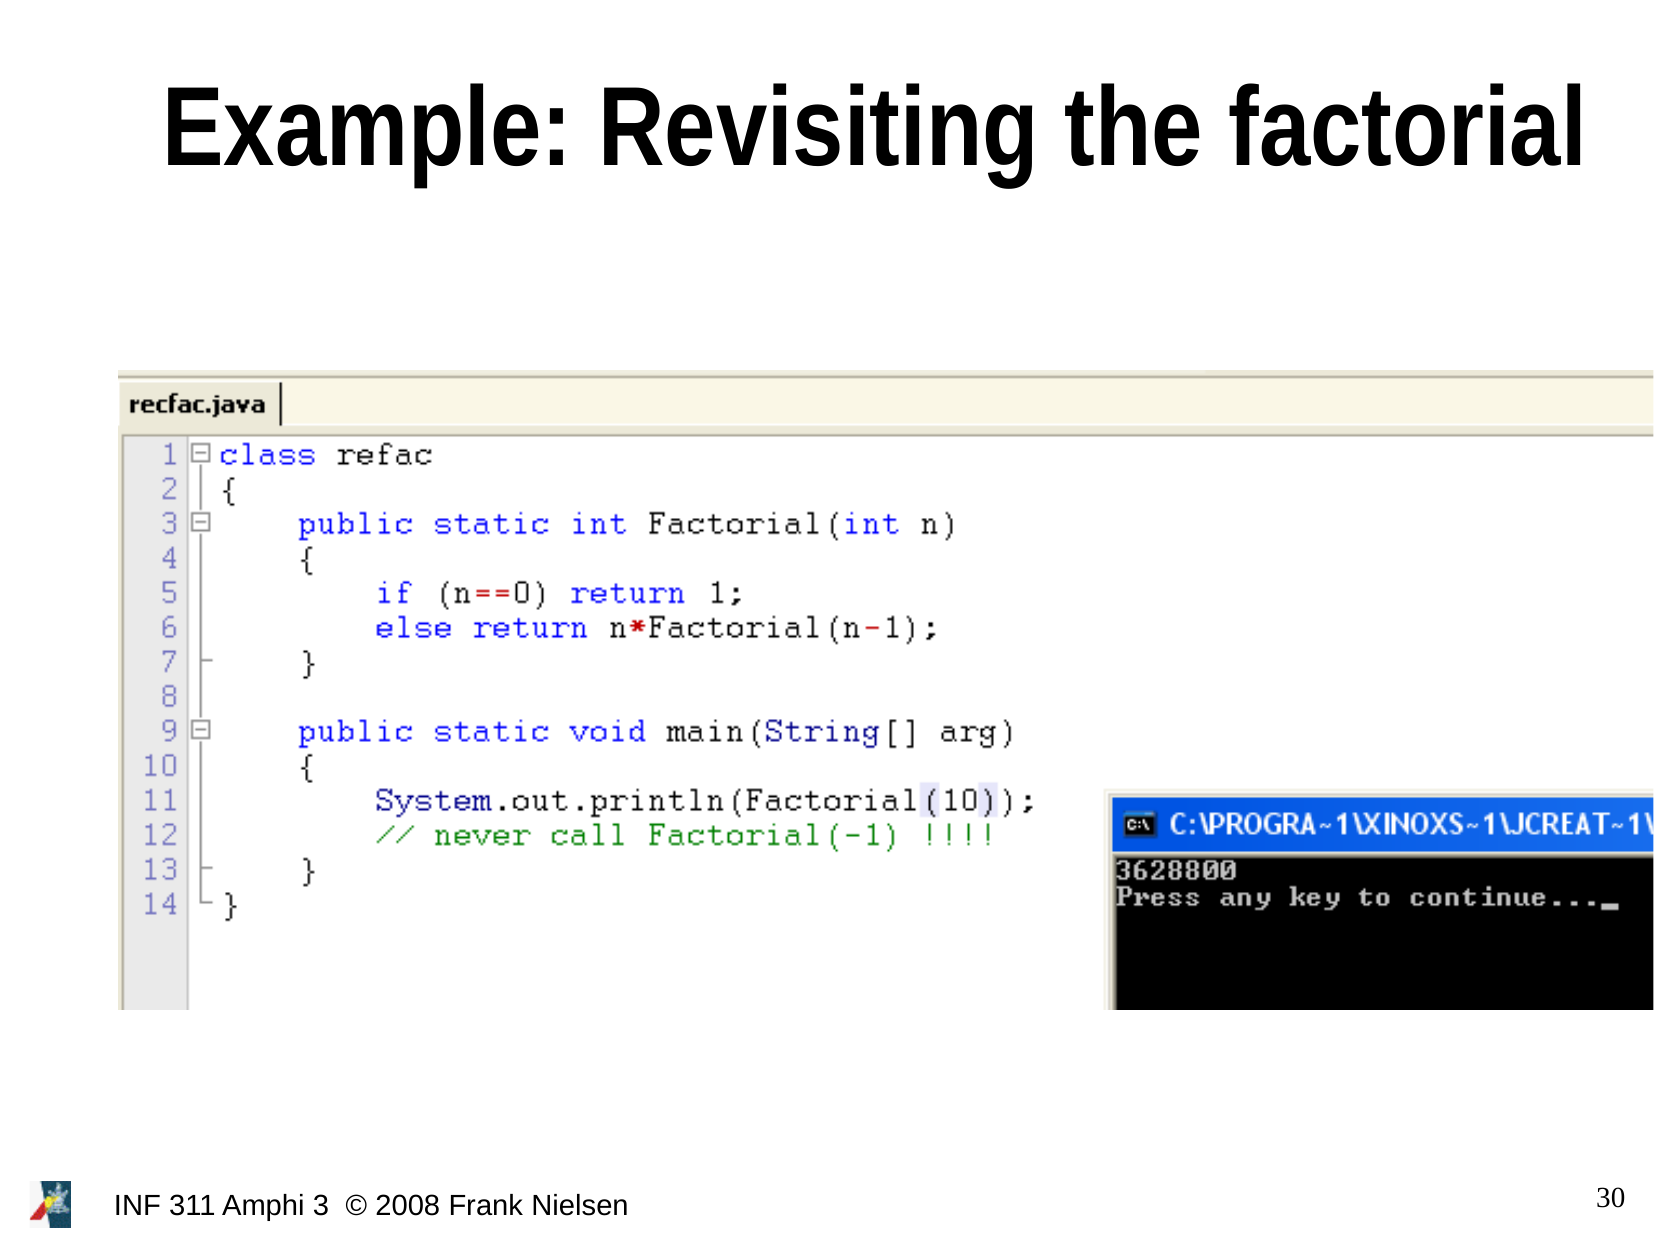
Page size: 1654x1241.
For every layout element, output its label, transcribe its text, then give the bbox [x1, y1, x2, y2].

text_box Example: Revisiting the factorial [147, 52, 1603, 197]
picture [118, 370, 1654, 1010]
picture [29, 1181, 71, 1228]
